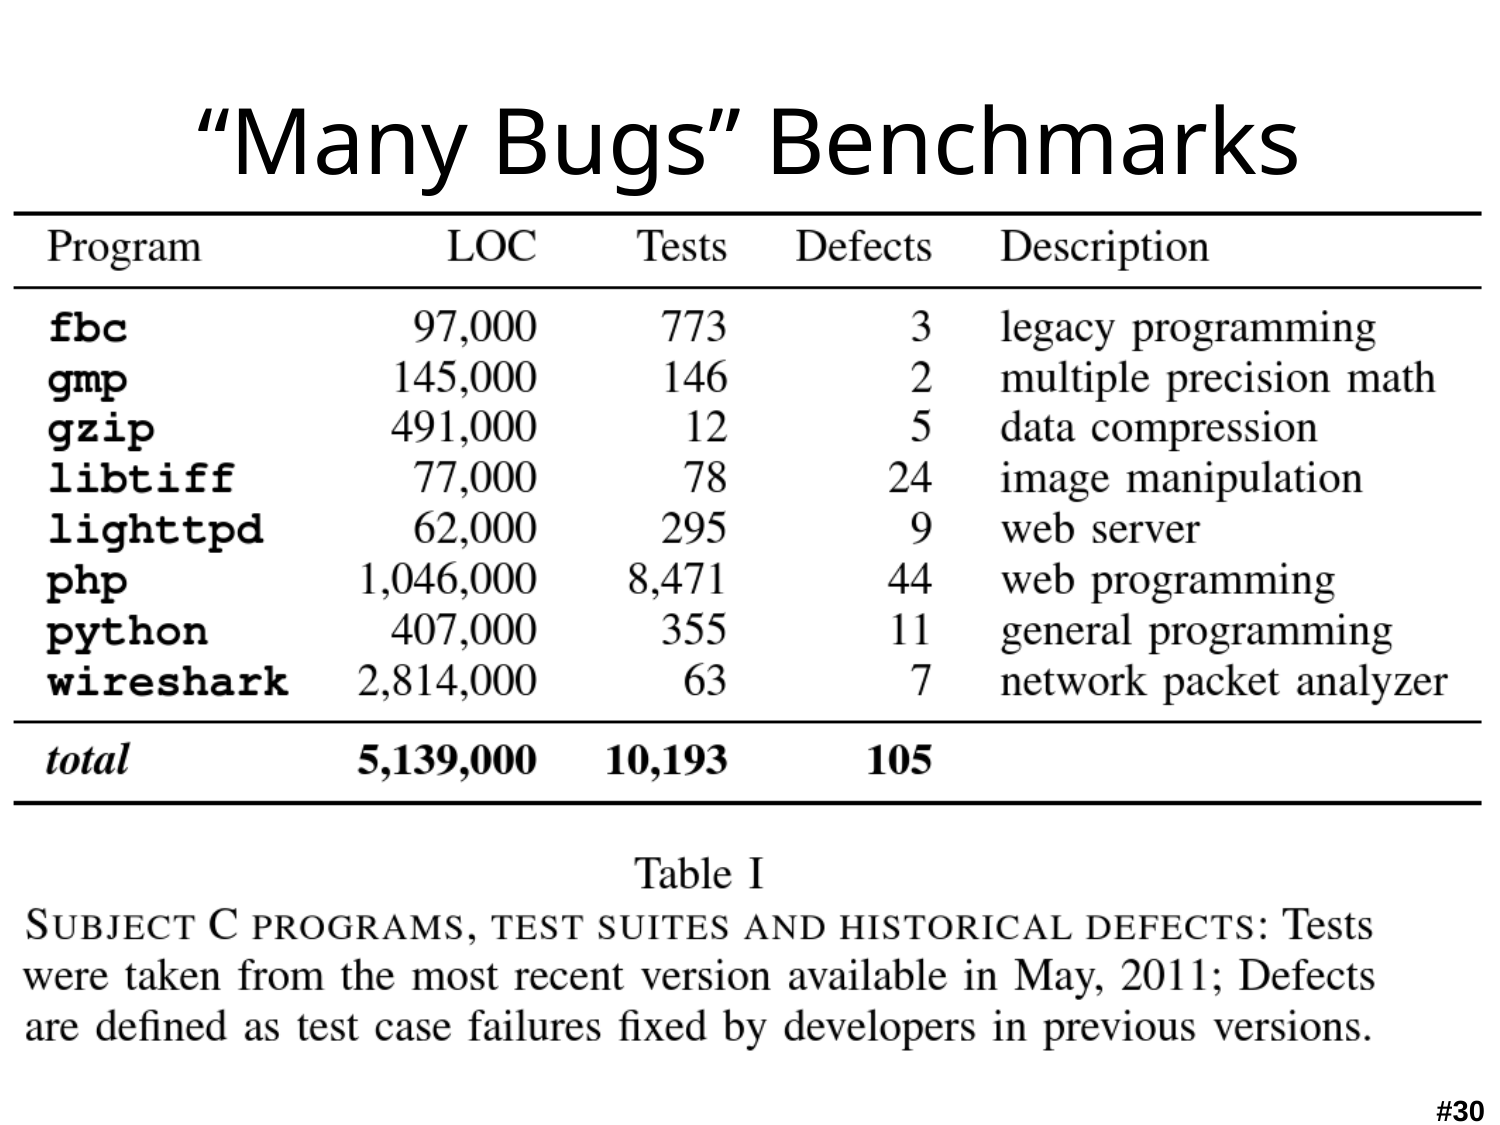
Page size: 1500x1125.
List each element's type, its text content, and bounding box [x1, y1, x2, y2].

picture [11, 199, 1486, 1062]
title “Many Bugs” Benchmarks [24, 45, 1476, 233]
